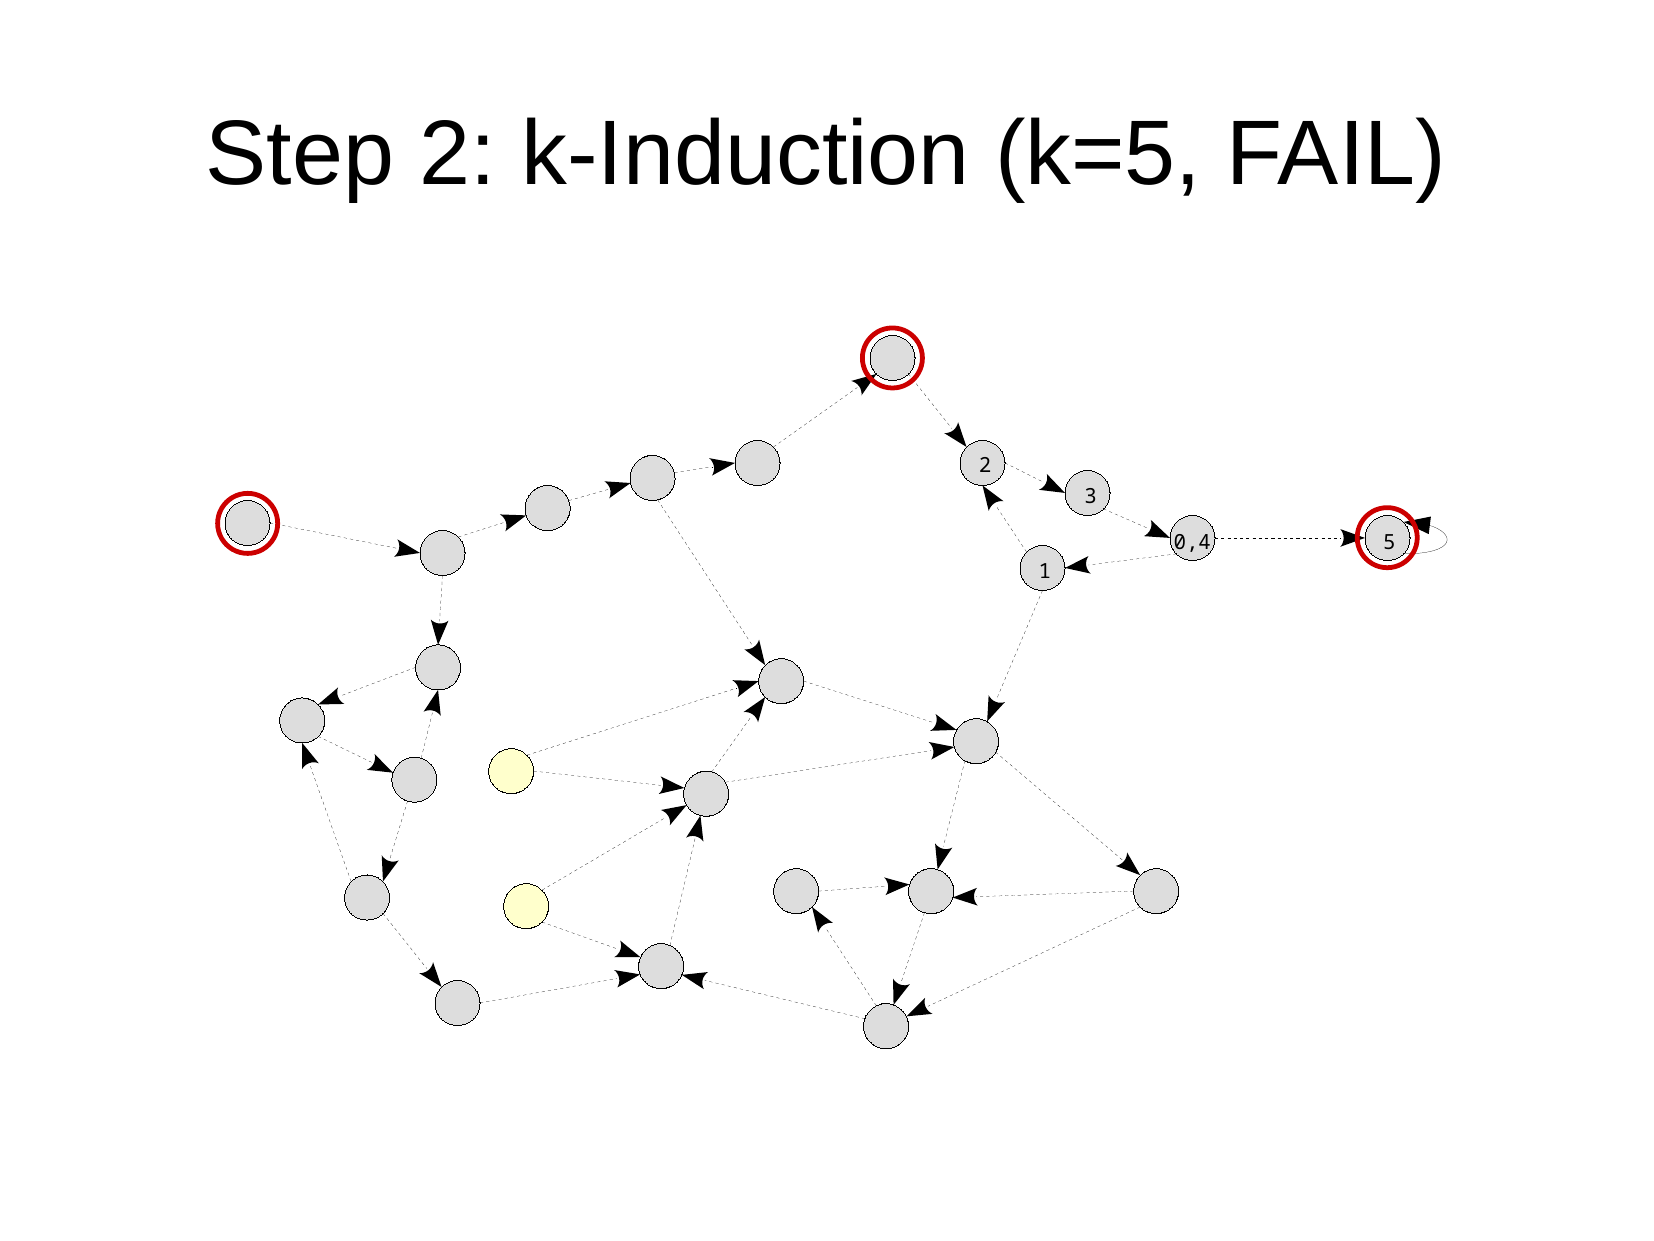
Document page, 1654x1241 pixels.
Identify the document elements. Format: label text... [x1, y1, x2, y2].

text_box [1030, 545, 1055, 549]
text_box [1075, 470, 1100, 474]
text_box [503, 883, 549, 929]
title Step 2: k-Induction (k=5, FAIL) [82, 49, 1571, 257]
text_box [773, 868, 819, 914]
text_box [344, 874, 390, 921]
text_box [1133, 868, 1179, 914]
text_box 3 [1037, 474, 1144, 514]
text_box [391, 757, 437, 803]
text_box [420, 530, 466, 576]
text_box [683, 771, 729, 817]
text_box [488, 748, 534, 794]
text_box [279, 697, 325, 743]
text_box [863, 1003, 909, 1049]
text_box 1 [991, 549, 1099, 589]
text_box [435, 980, 480, 1026]
text_box [870, 335, 916, 381]
text_box [1375, 515, 1400, 519]
text_box [758, 658, 804, 704]
text_box [630, 455, 676, 501]
text_box 5 [1336, 519, 1443, 560]
text_box [953, 718, 999, 764]
text_box [638, 943, 684, 989]
text_box 2 [931, 442, 1039, 483]
text_box [415, 644, 461, 690]
text_box [1180, 515, 1205, 519]
text_box [735, 440, 781, 486]
text_box [908, 868, 954, 914]
text_box [225, 500, 270, 546]
text_box [525, 485, 571, 531]
text_box 0,4 [1138, 519, 1246, 560]
